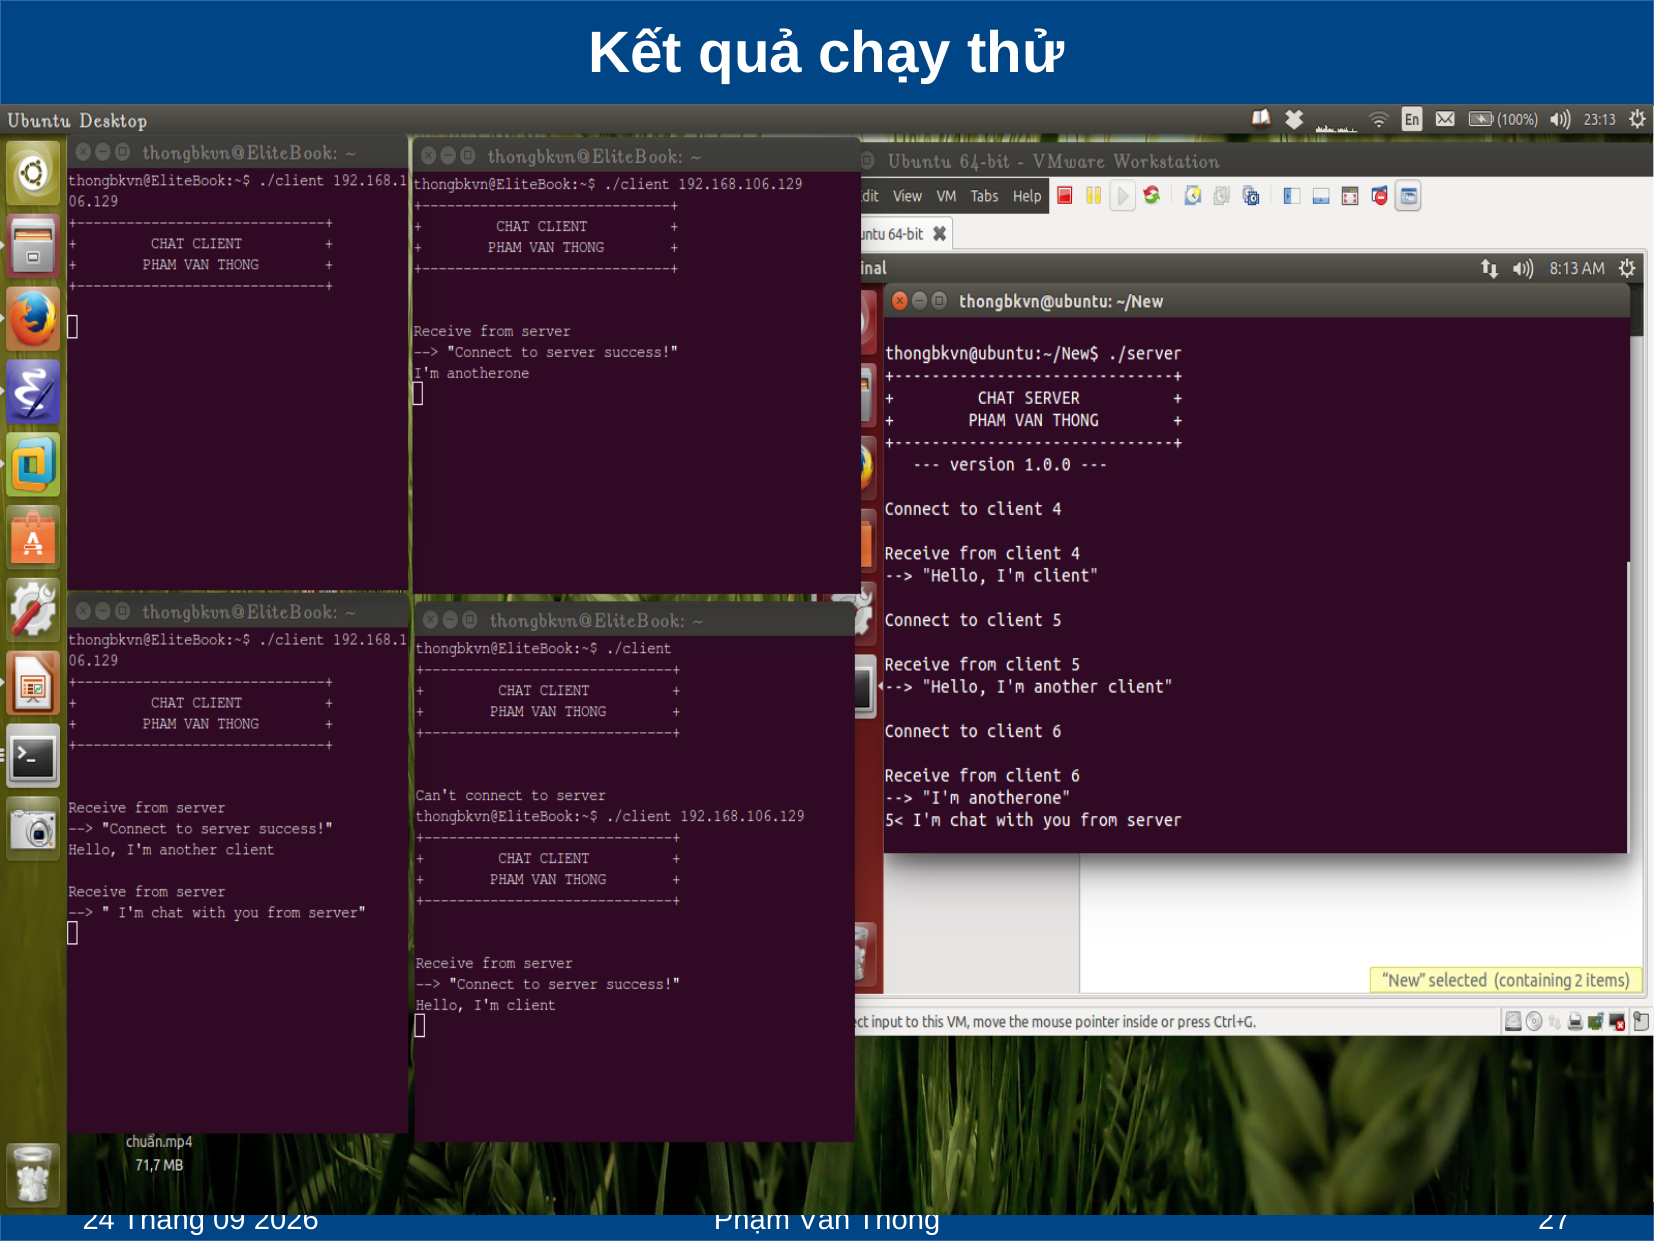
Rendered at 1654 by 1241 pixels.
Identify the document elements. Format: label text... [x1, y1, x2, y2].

picture [0, 104, 1654, 1216]
title Kết quả chạy thử [0, 0, 1654, 104]
